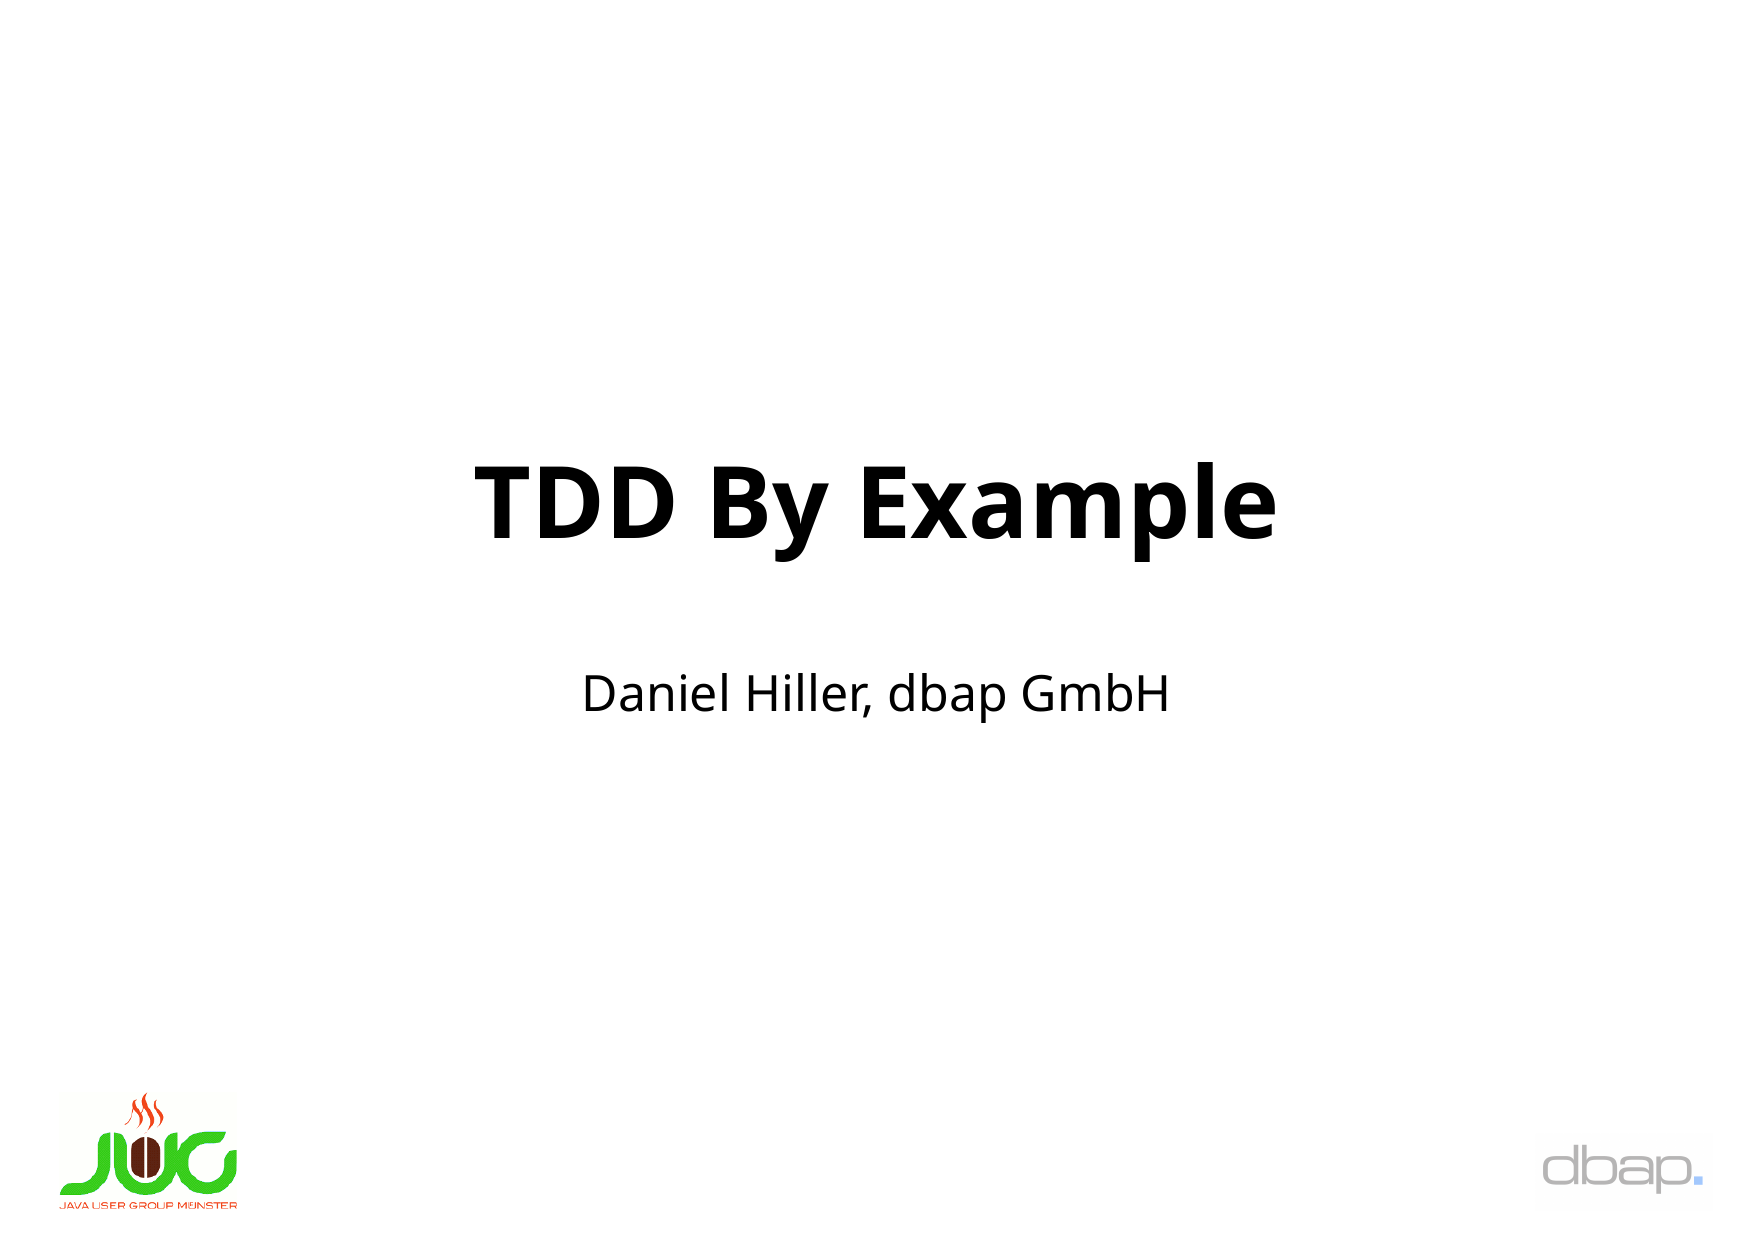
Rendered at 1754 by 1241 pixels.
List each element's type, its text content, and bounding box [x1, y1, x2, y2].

picture [59, 1092, 237, 1209]
picture [1535, 1133, 1713, 1211]
subtitle TDD By Example Daniel Hiller, dbap GmbH [87, 49, 1667, 1109]
